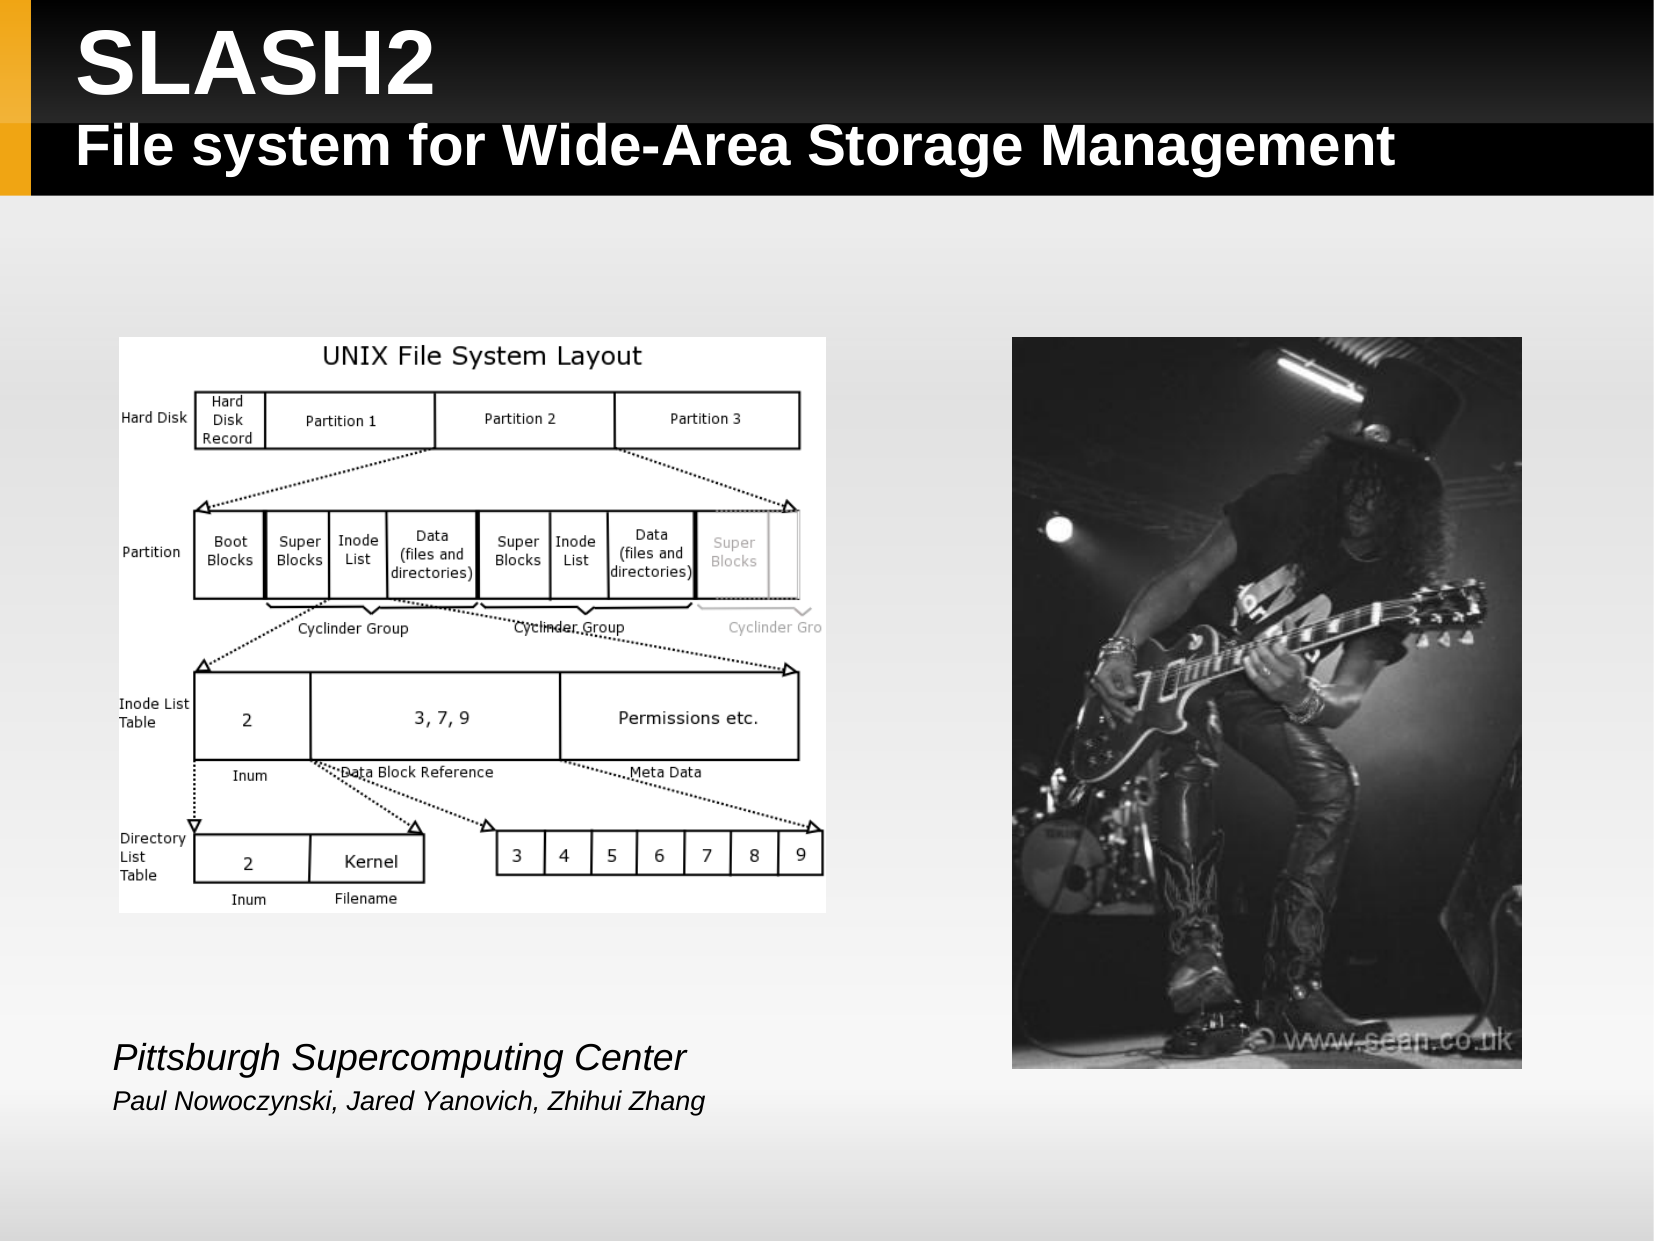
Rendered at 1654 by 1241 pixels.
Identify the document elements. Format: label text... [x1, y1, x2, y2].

picture [0, 0, 1654, 1241]
subtitle Pittsburgh Supercomputing Center Paul Nowoczynski, Jared Yanovich, Zhihui Zhang [112, 900, 739, 1201]
title SLASH2 File system for Wide-Area Storage Management [74, 0, 1563, 193]
